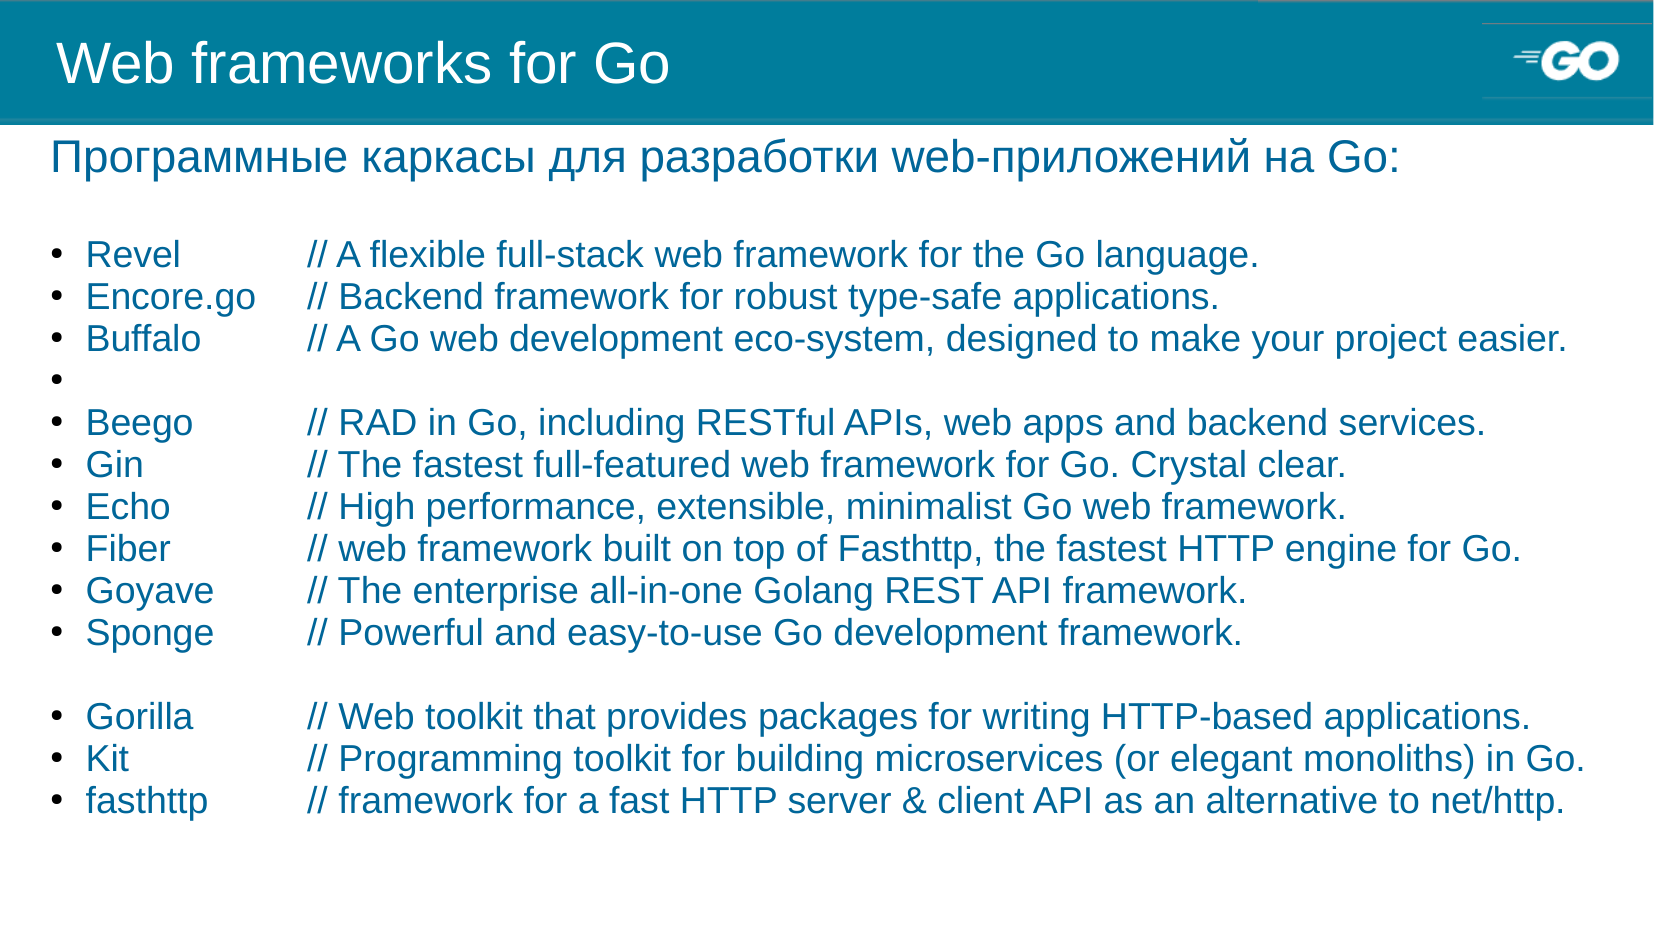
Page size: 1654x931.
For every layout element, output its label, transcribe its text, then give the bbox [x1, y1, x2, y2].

picture [1542, 41, 1619, 81]
text_box Программные каркасы для разработки web-приложений на Go: Revel // A flexible full-stack web framework for the Go language. Encore.go // Backend framework for robust type-safe applications. Buffalo // A Go web development eco-system, designed to make your project easier. Beego // RAD in Go, including RESTful APIs, web apps and backend services. Gin // The fastest full-featured web framework for Go. Crystal clear. Echo // High performance, extensible, minimalist Go web framework. Fiber // web framework built on top of Fasthttp, the fastest HTTP engine for Go. Goyave // The enterprise all-in-one Golang REST API framework. Sponge // Powerful and easy-to-use Go development framework. Gorilla // Web toolkit that provides packages for writing HTTP-based applications. Kit // Programming toolkit for building microservices (or elegant monoliths) in Go. fasthttp // framework for a fast HTTP server & client API as an alternative to net/http. [35, 124, 1619, 931]
text_box Web frameworks for Go [41, 23, 1495, 104]
